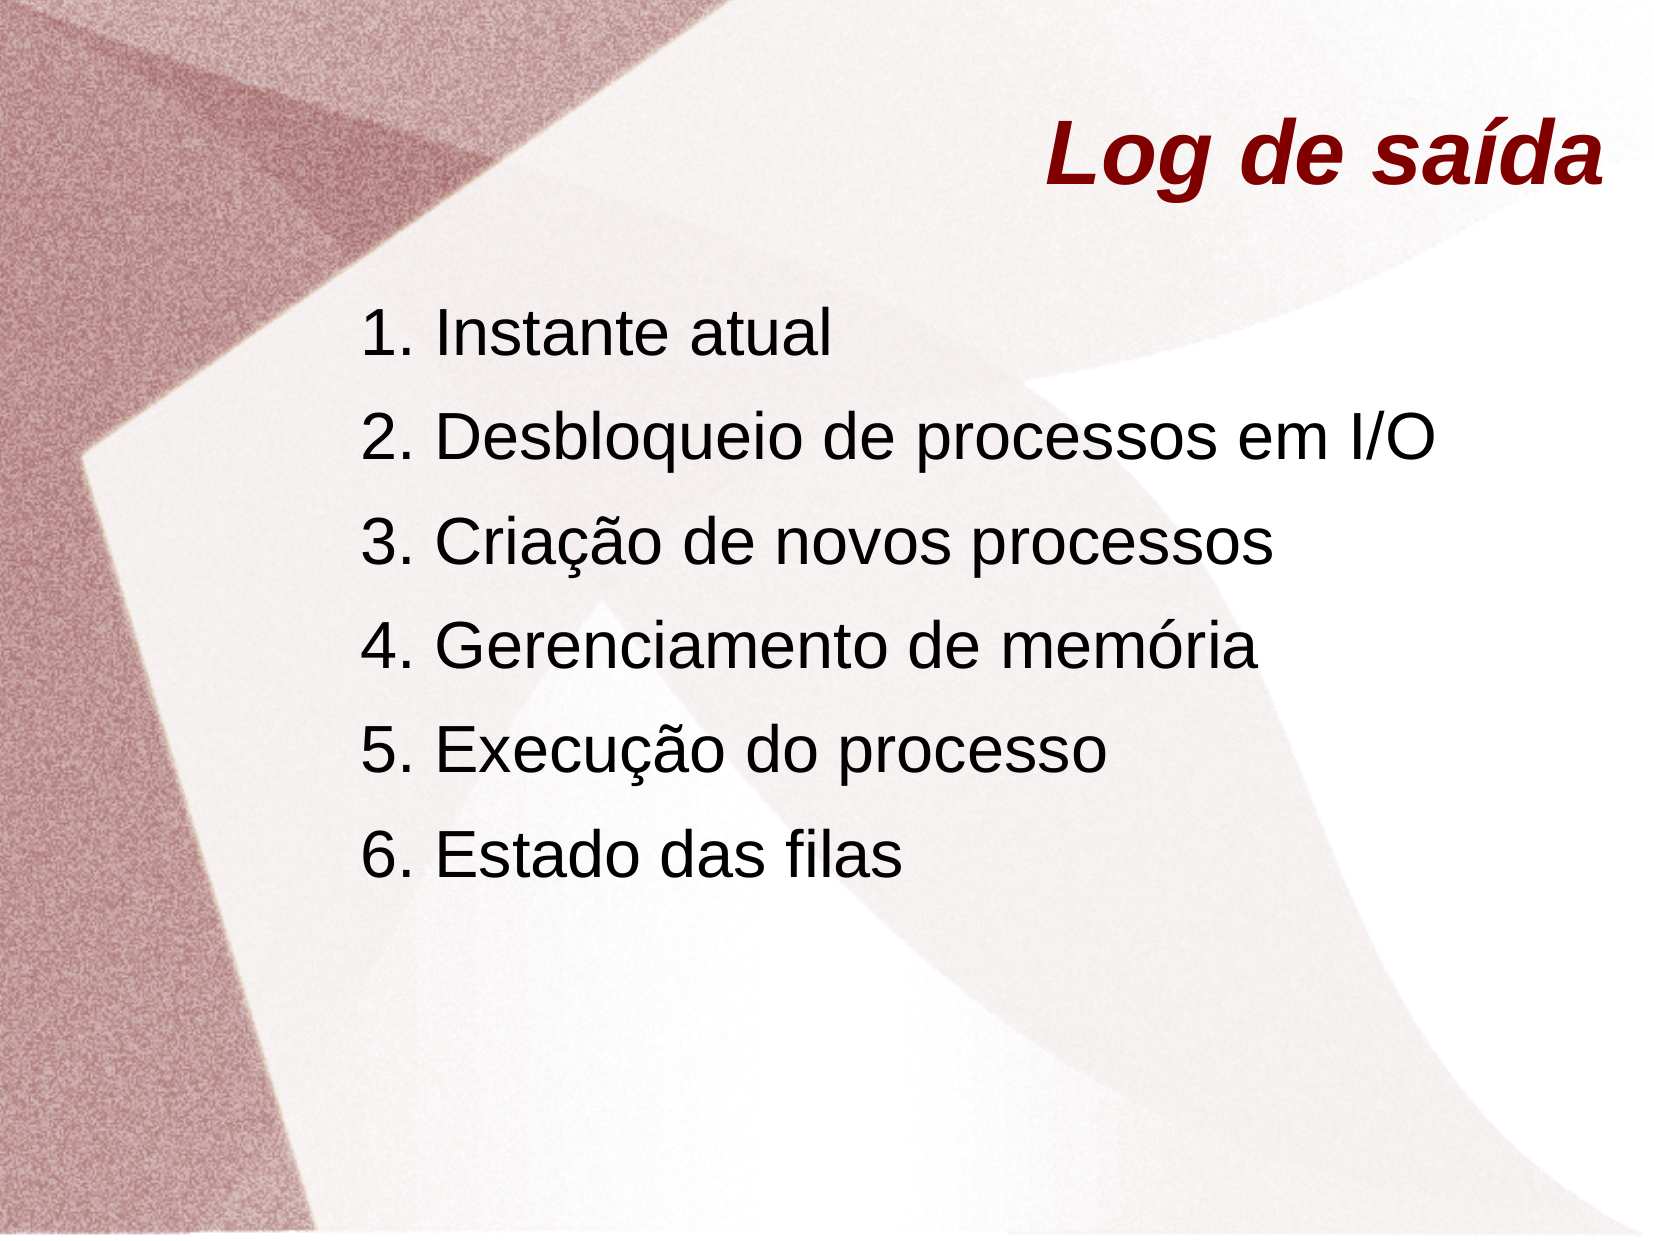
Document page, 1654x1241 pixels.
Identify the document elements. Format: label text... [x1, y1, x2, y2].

picture [0, 0, 1654, 1241]
list Instante atual Desbloqueio de processos em I/O Criação de novos processos Gerenciamento de memória Execução do processo Estado das filas [324, 295, 1565, 1128]
title Log de saída [596, 49, 1607, 257]
